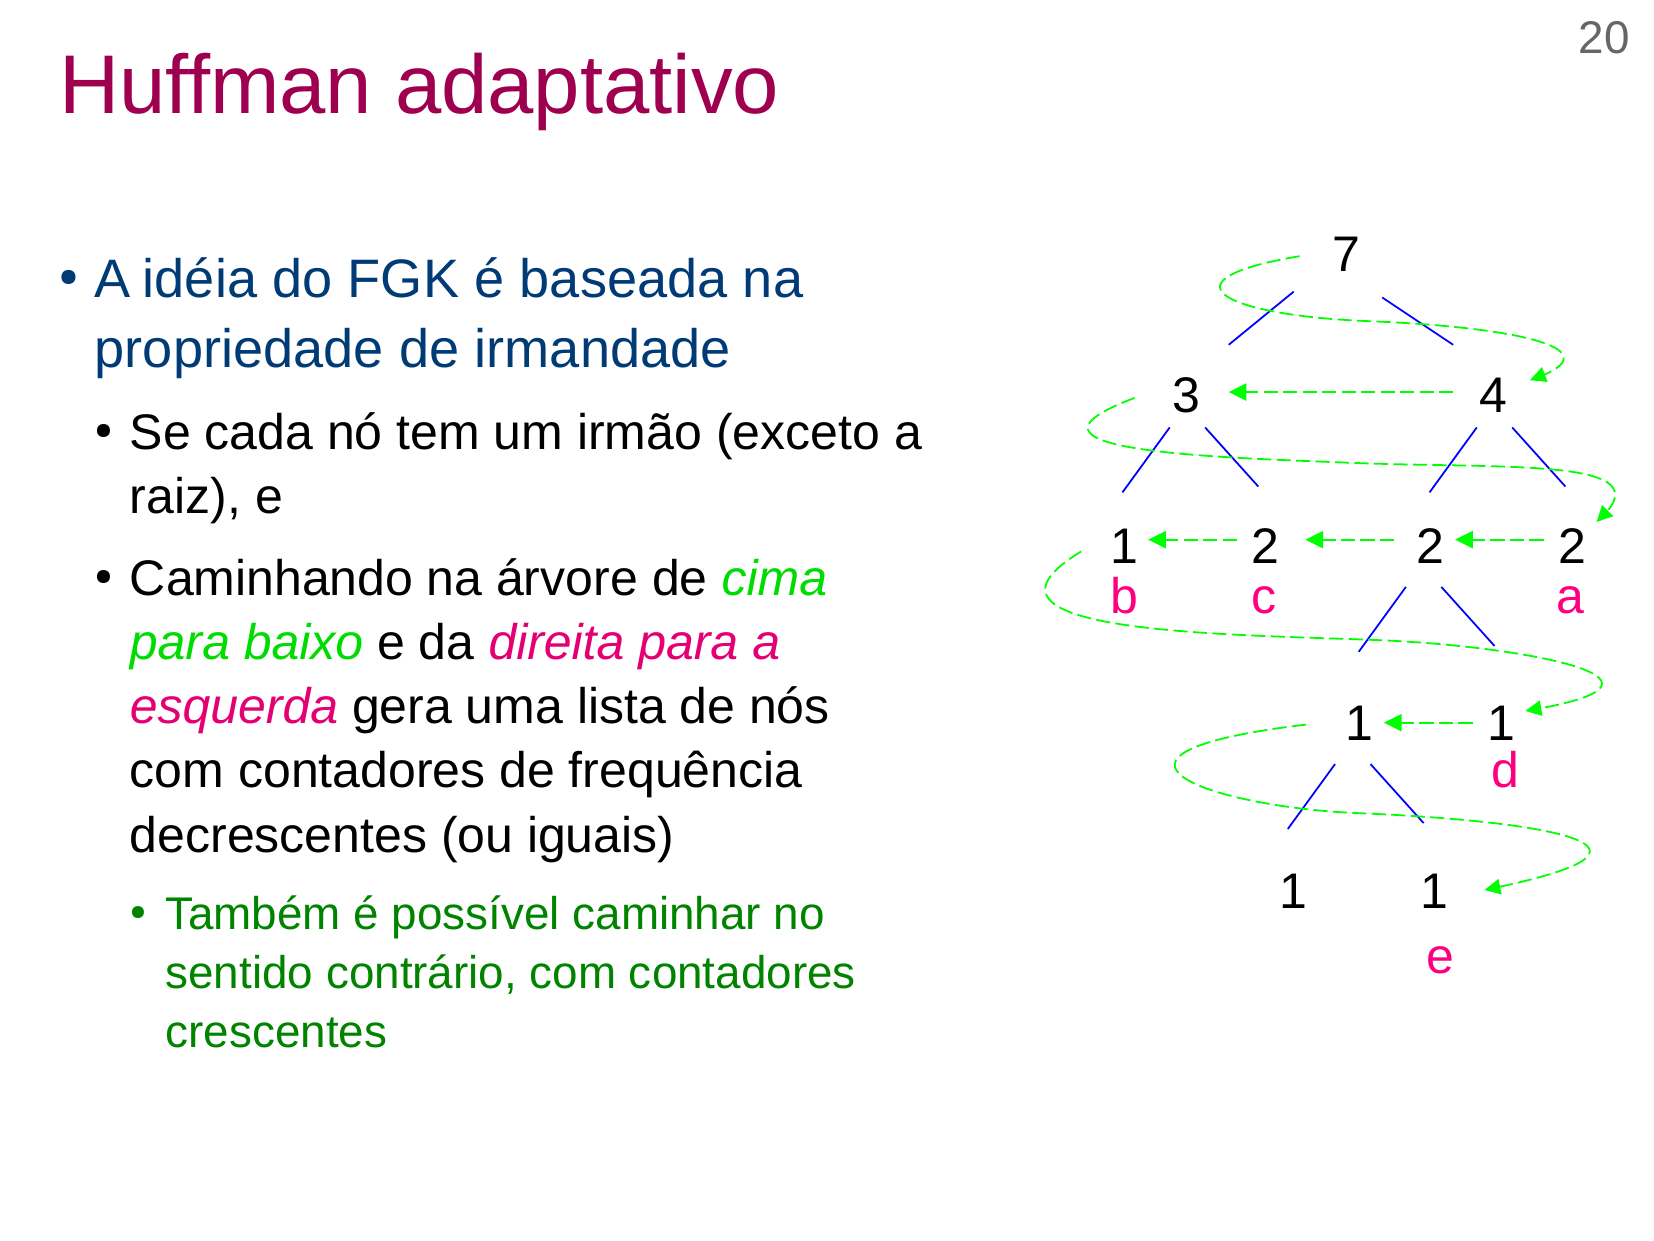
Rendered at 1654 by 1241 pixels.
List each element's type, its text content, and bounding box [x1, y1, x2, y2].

text_box e [1411, 921, 1535, 992]
text_box c [1236, 561, 1360, 632]
text_box 1 [1264, 856, 1388, 927]
text_box 2 [1236, 511, 1360, 561]
text_box b [1095, 561, 1227, 632]
text_box 1 [1406, 856, 1529, 927]
text_box 2 [1402, 511, 1525, 582]
text_box 4 [1465, 360, 1588, 431]
text_box 1 [1472, 687, 1595, 758]
text_box 7 [1317, 218, 1365, 290]
text_box 1 [1095, 511, 1218, 561]
text_box d [1477, 734, 1609, 806]
text_box 3 [1157, 360, 1281, 431]
list A idéia do FGK é baseada na propriedade de irmandade Se cada nó tem um irmão (exceto a raiz), e Caminhando na árvore de cima para baixo e da direita para a esquerda gera uma lista de nós com contadores de frequência decrescentes (ou iguais) Também é possível caminhar no sentido contrário, com contadores crescentes [59, 239, 928, 1193]
title Huffman adaptativo [59, 29, 1595, 148]
text_box 1 [1331, 687, 1454, 758]
text_box a [1541, 561, 1613, 632]
text_box 2 [1543, 511, 1619, 582]
